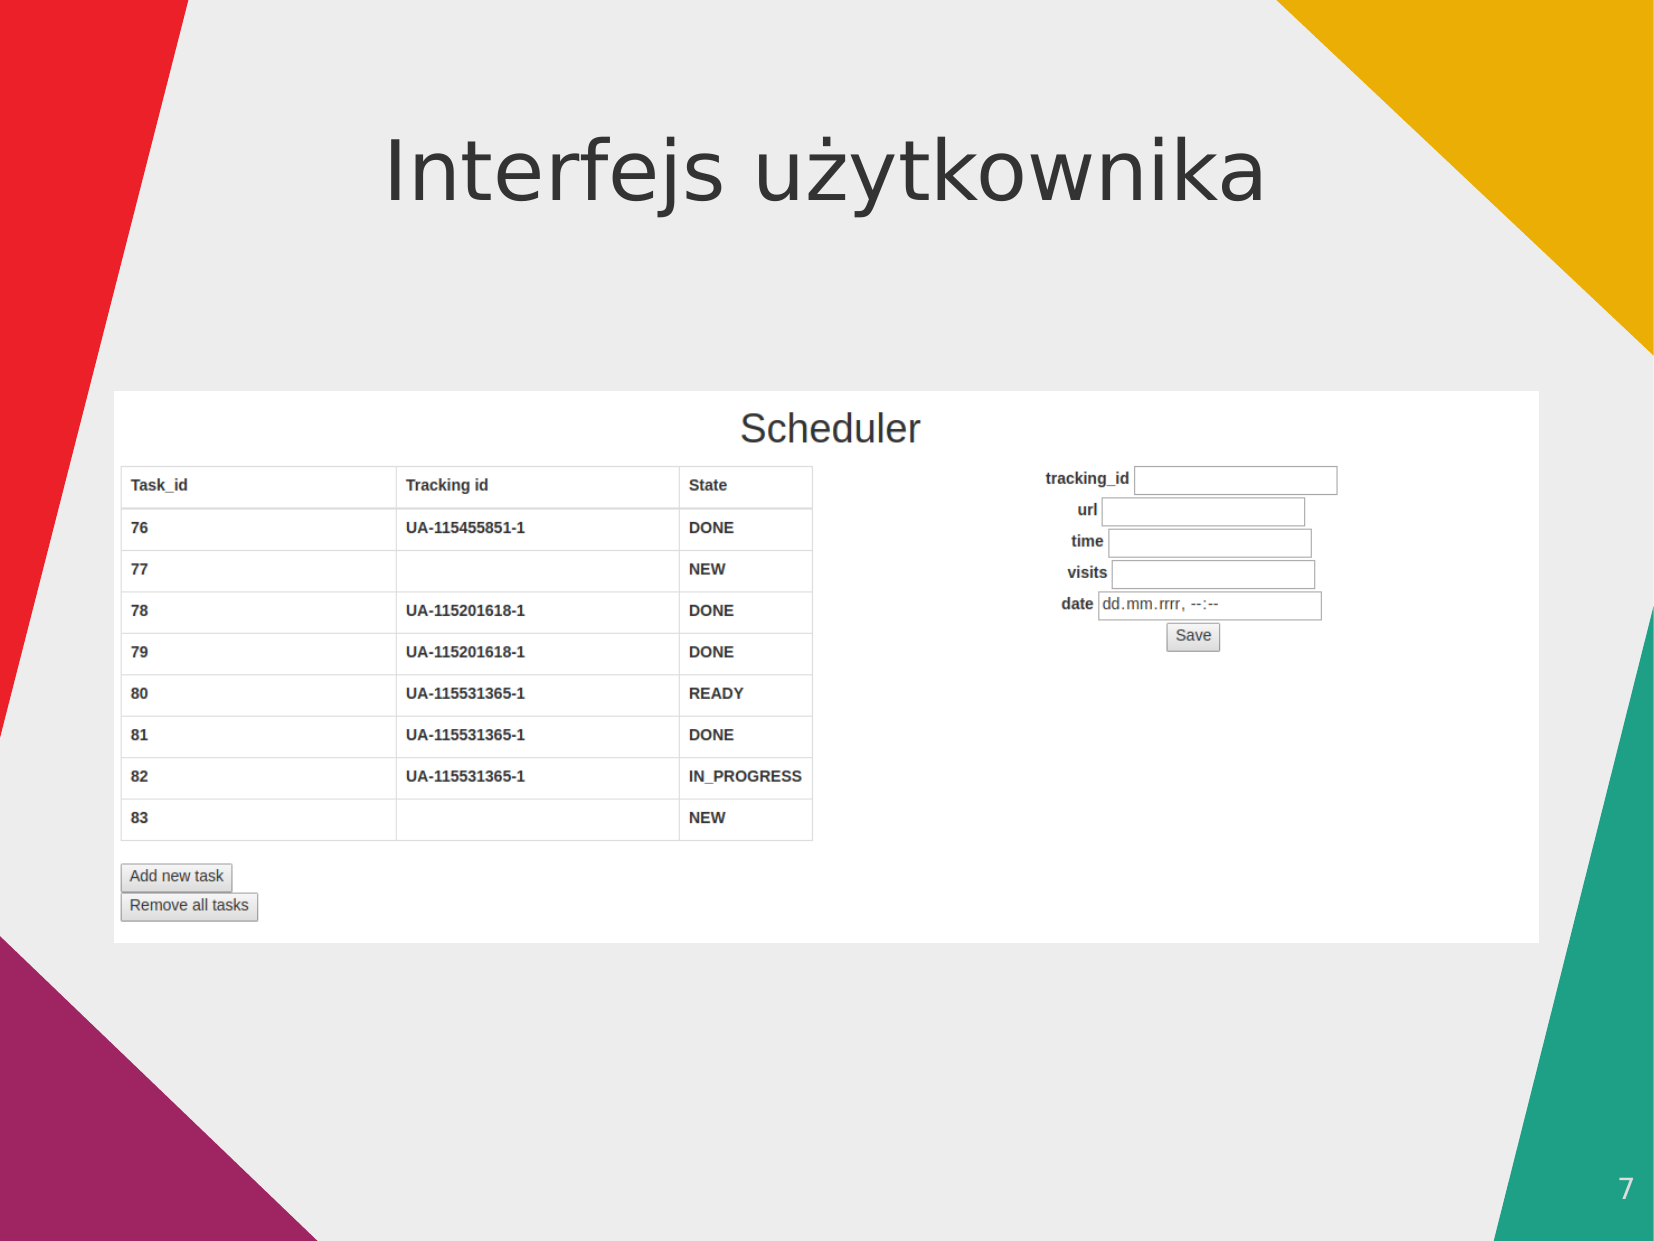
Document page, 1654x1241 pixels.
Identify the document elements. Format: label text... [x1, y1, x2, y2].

title Interfejs użytkownika [114, 73, 1539, 271]
picture [114, 391, 1539, 943]
